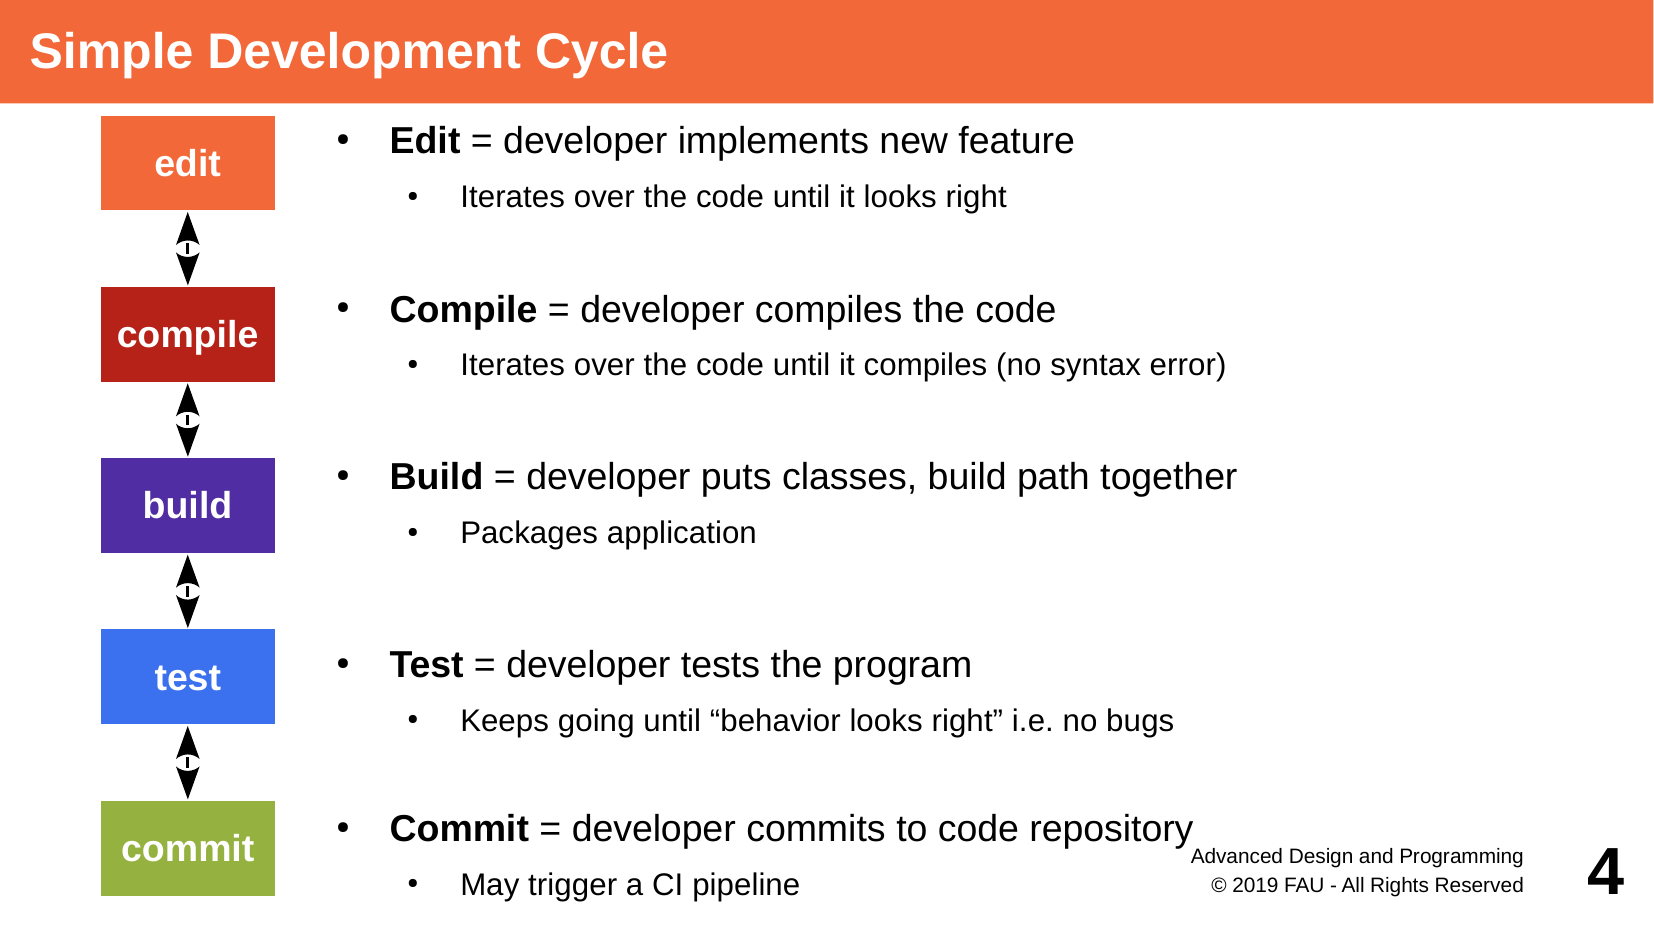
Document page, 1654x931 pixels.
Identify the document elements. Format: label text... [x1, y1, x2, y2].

text_box build [99, 456, 277, 555]
text_box edit [99, 114, 277, 212]
text_box compile [99, 285, 277, 384]
list Edit = developer implements new feature Iterates over the code until it looks right Compile = developer compiles the code Iterates over the code until it compiles (no syntax error) Build = developer puts classes, build path together Packages application Test = developer tests the program Keeps going until “behavior looks right” i.e. no bugs Commit = developer commits to code repository May trigger a CI pipeline [318, 120, 1583, 916]
title Simple Development Cycle [0, 0, 1654, 104]
text_box test [99, 627, 277, 726]
text_box commit [99, 799, 277, 898]
